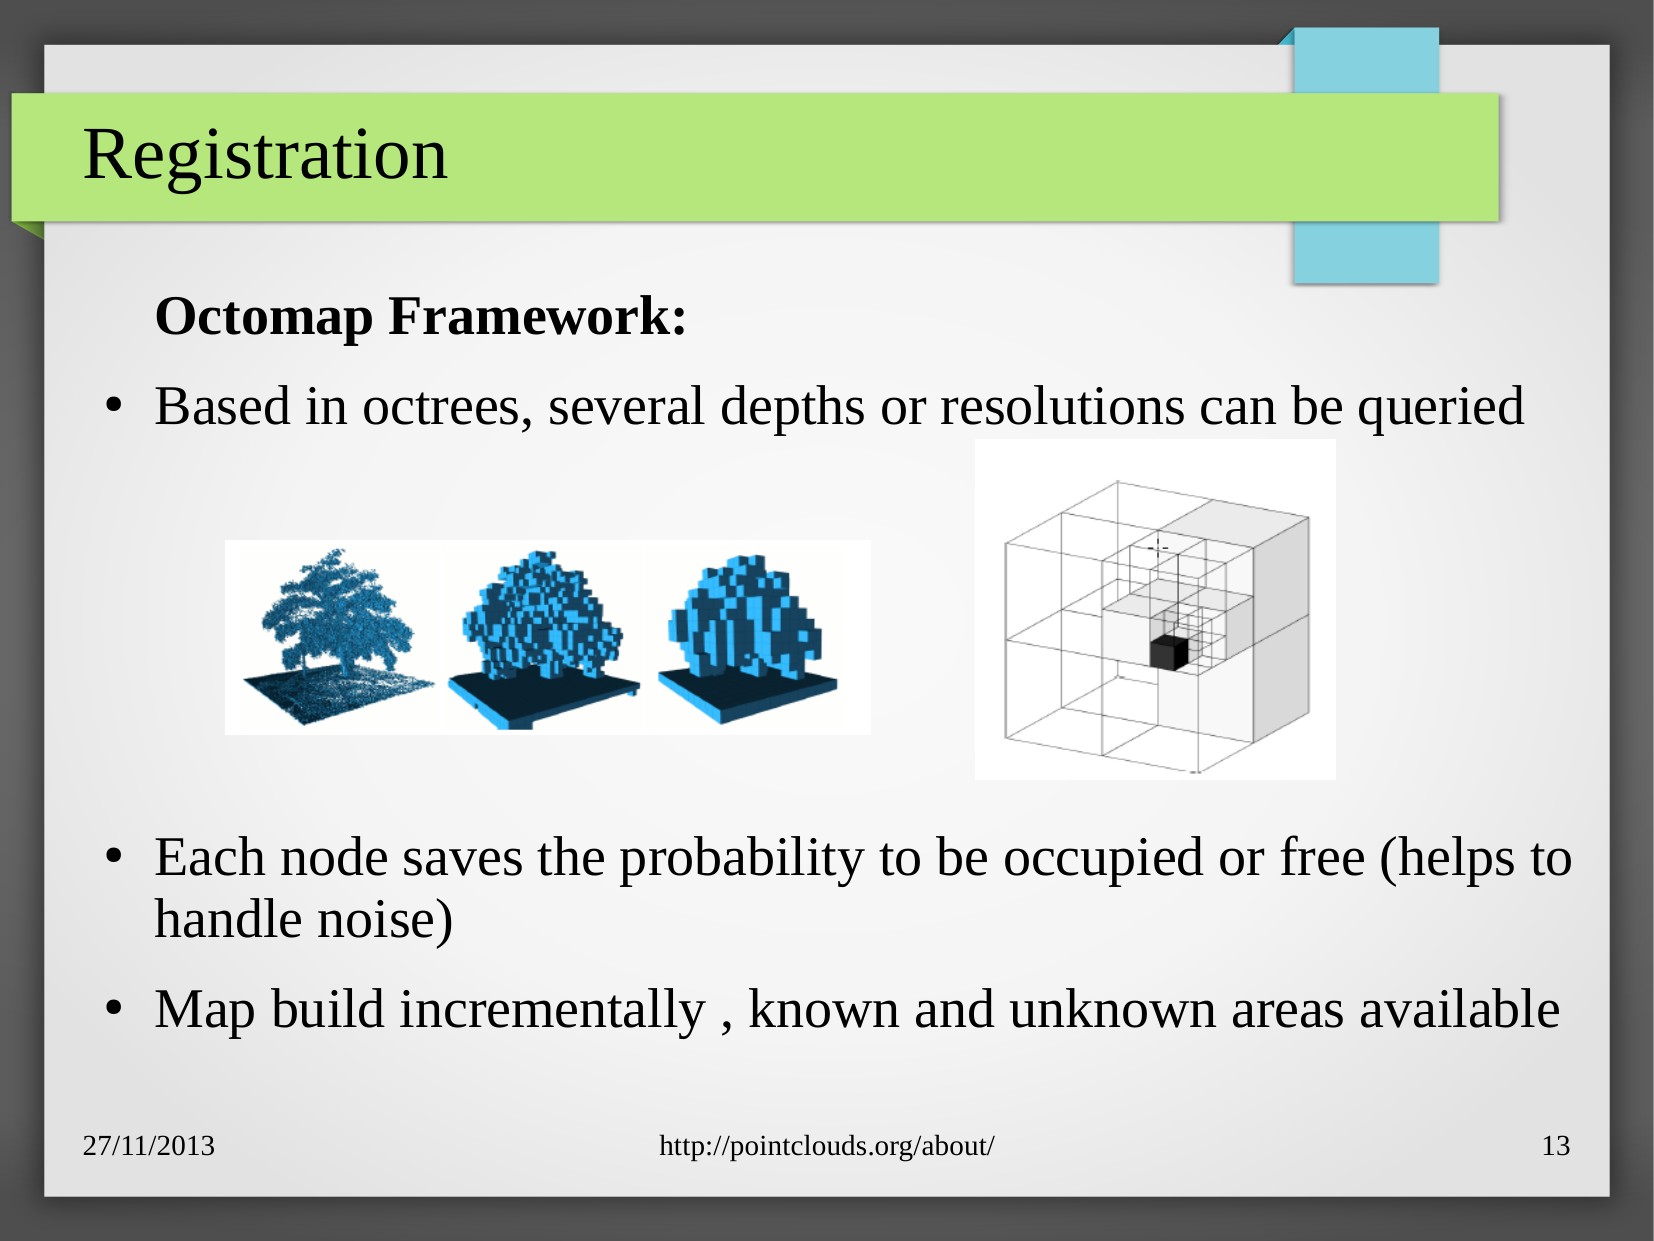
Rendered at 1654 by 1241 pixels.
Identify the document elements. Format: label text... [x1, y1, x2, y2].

picture [0, 0, 1654, 1241]
title Registration [82, 94, 1264, 213]
list Octomap Framework: Based in octrees, several depths or resolutions can be queried Each node saves the probability to be occupied or free (helps to handle noise) Map build incrementally , known and unknown areas available [86, 285, 1576, 1050]
